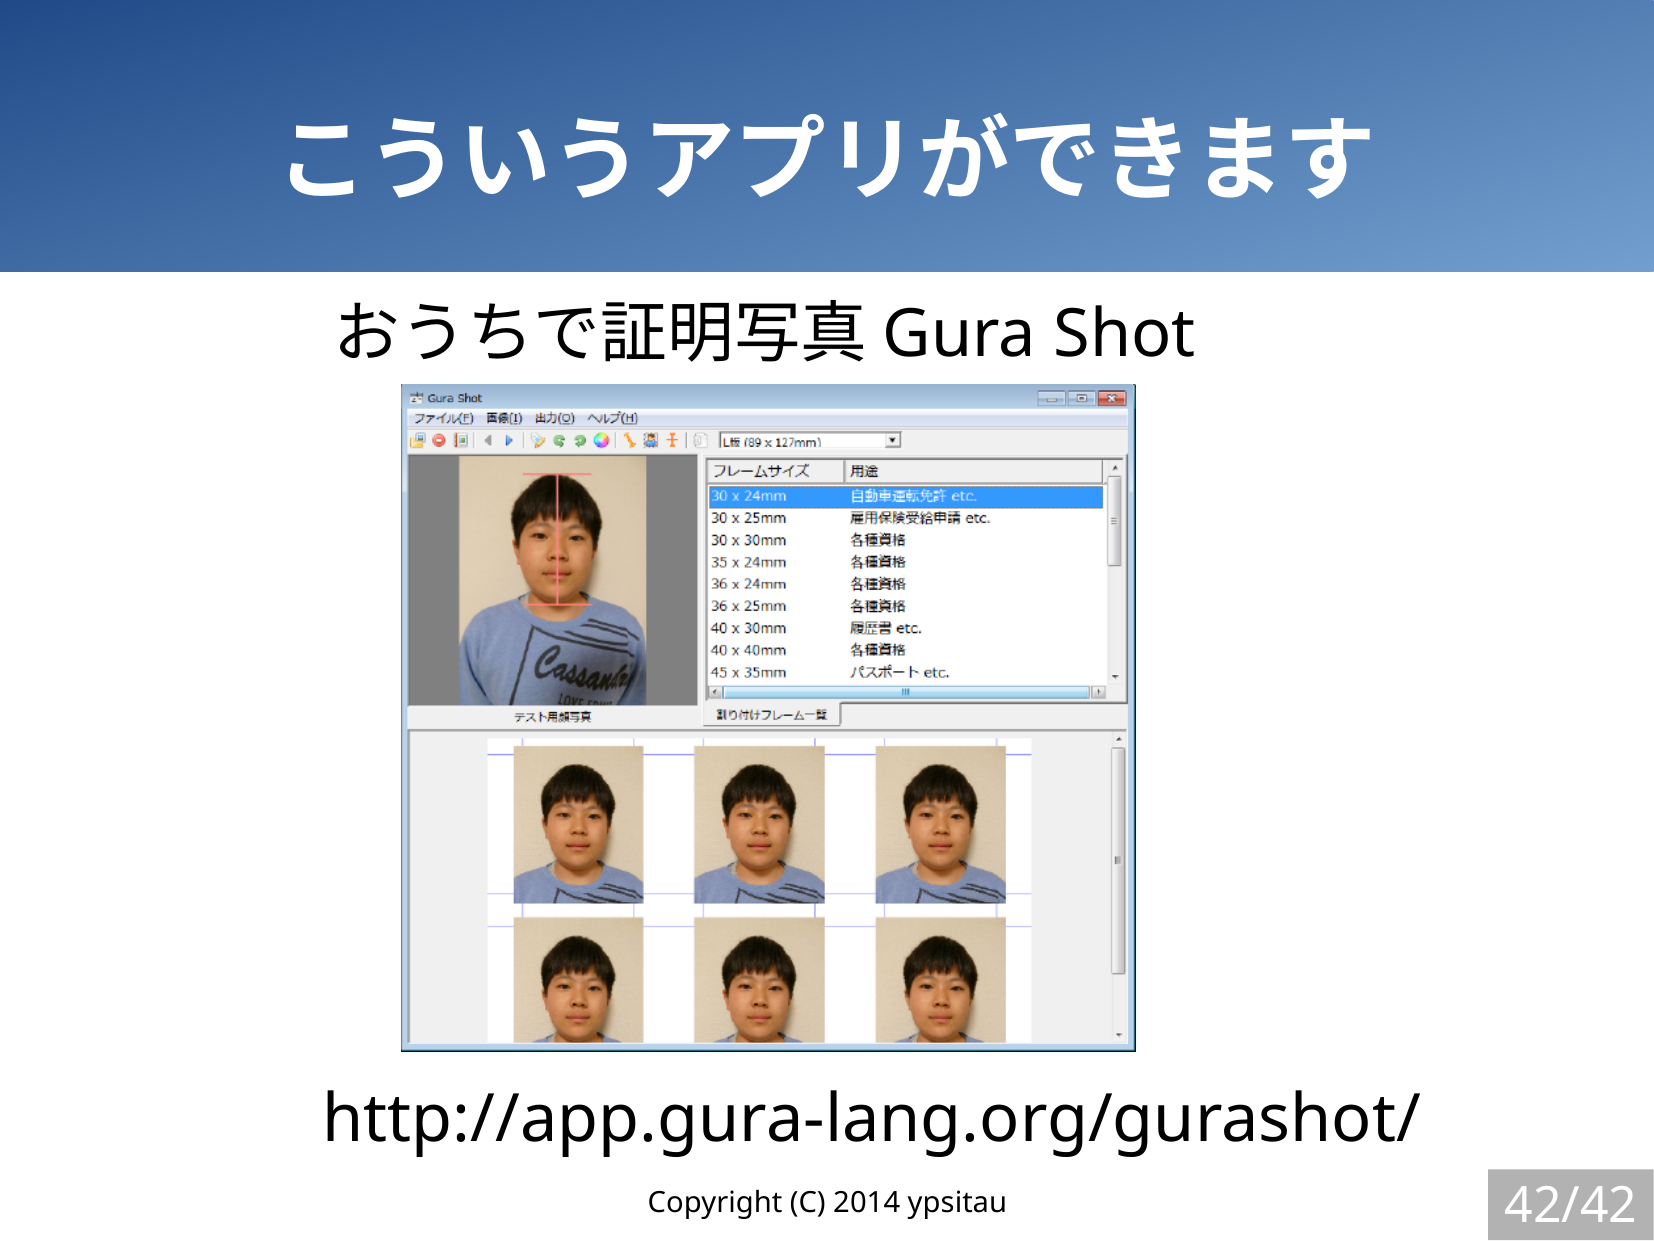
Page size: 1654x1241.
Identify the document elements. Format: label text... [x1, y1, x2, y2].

text_box おうちで証明写真 Gura Shot [318, 271, 1200, 388]
title こういうアプリができます [82, 49, 1571, 257]
text_box http://app.gura-lang.org/gurashot/ [307, 1062, 1371, 1167]
picture [401, 388, 1136, 1052]
